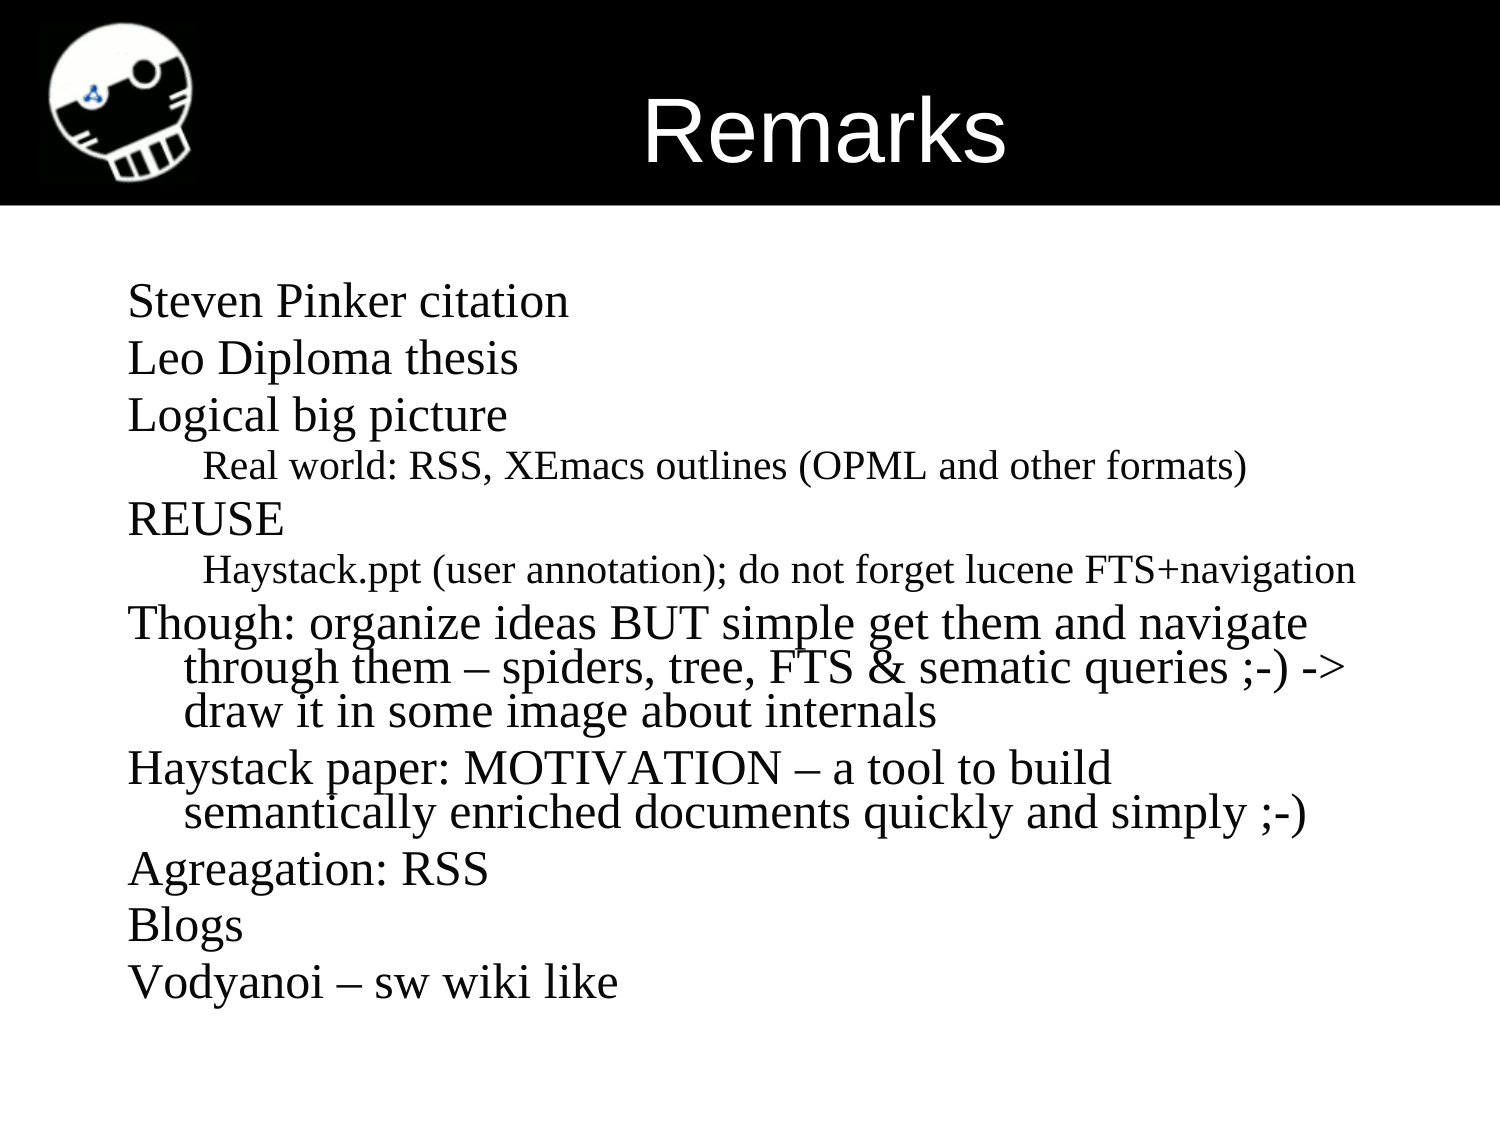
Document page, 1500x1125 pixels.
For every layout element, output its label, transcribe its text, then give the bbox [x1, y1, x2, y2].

list Steven Pinker citation Leo Diploma thesis Logical big picture Real world: RSS, XEmacs outlines (OPML and other formats) REUSE Haystack.ppt (user annotation); do not forget lucene FTS+navigation Though: organize ideas BUT simple get them and navigate through them – spiders, tree, FTS & sematic queries ;-) -> draw it in some image about internals Haystack paper: MOTIVATION – a tool to build semantically enriched documents quickly and simply ;-) Agreagation: RSS Blogs Vodyanoi – sw wiki like [112, 275, 1388, 1075]
picture [0, 0, 1500, 1125]
title Remarks [187, 37, 1463, 225]
